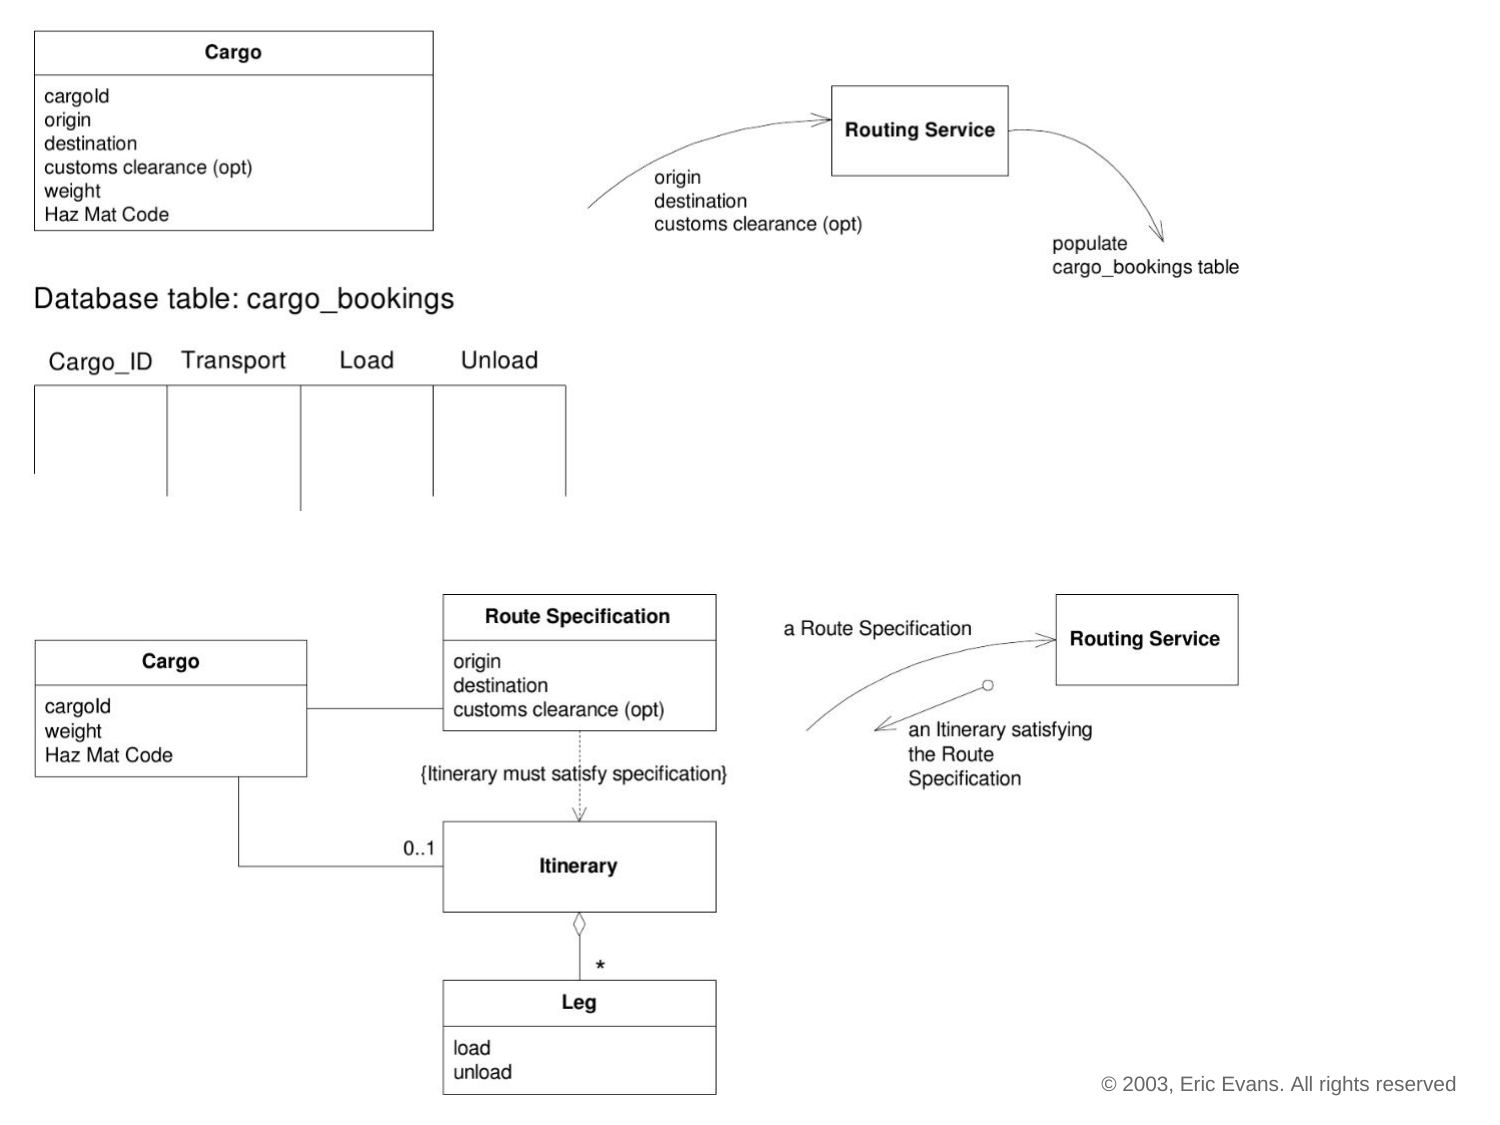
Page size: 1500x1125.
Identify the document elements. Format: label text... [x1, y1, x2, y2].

text_box © 2003, Eric Evans. All rights reserved [1086, 1063, 1477, 1103]
picture [29, 23, 1247, 511]
picture [29, 590, 1245, 1099]
